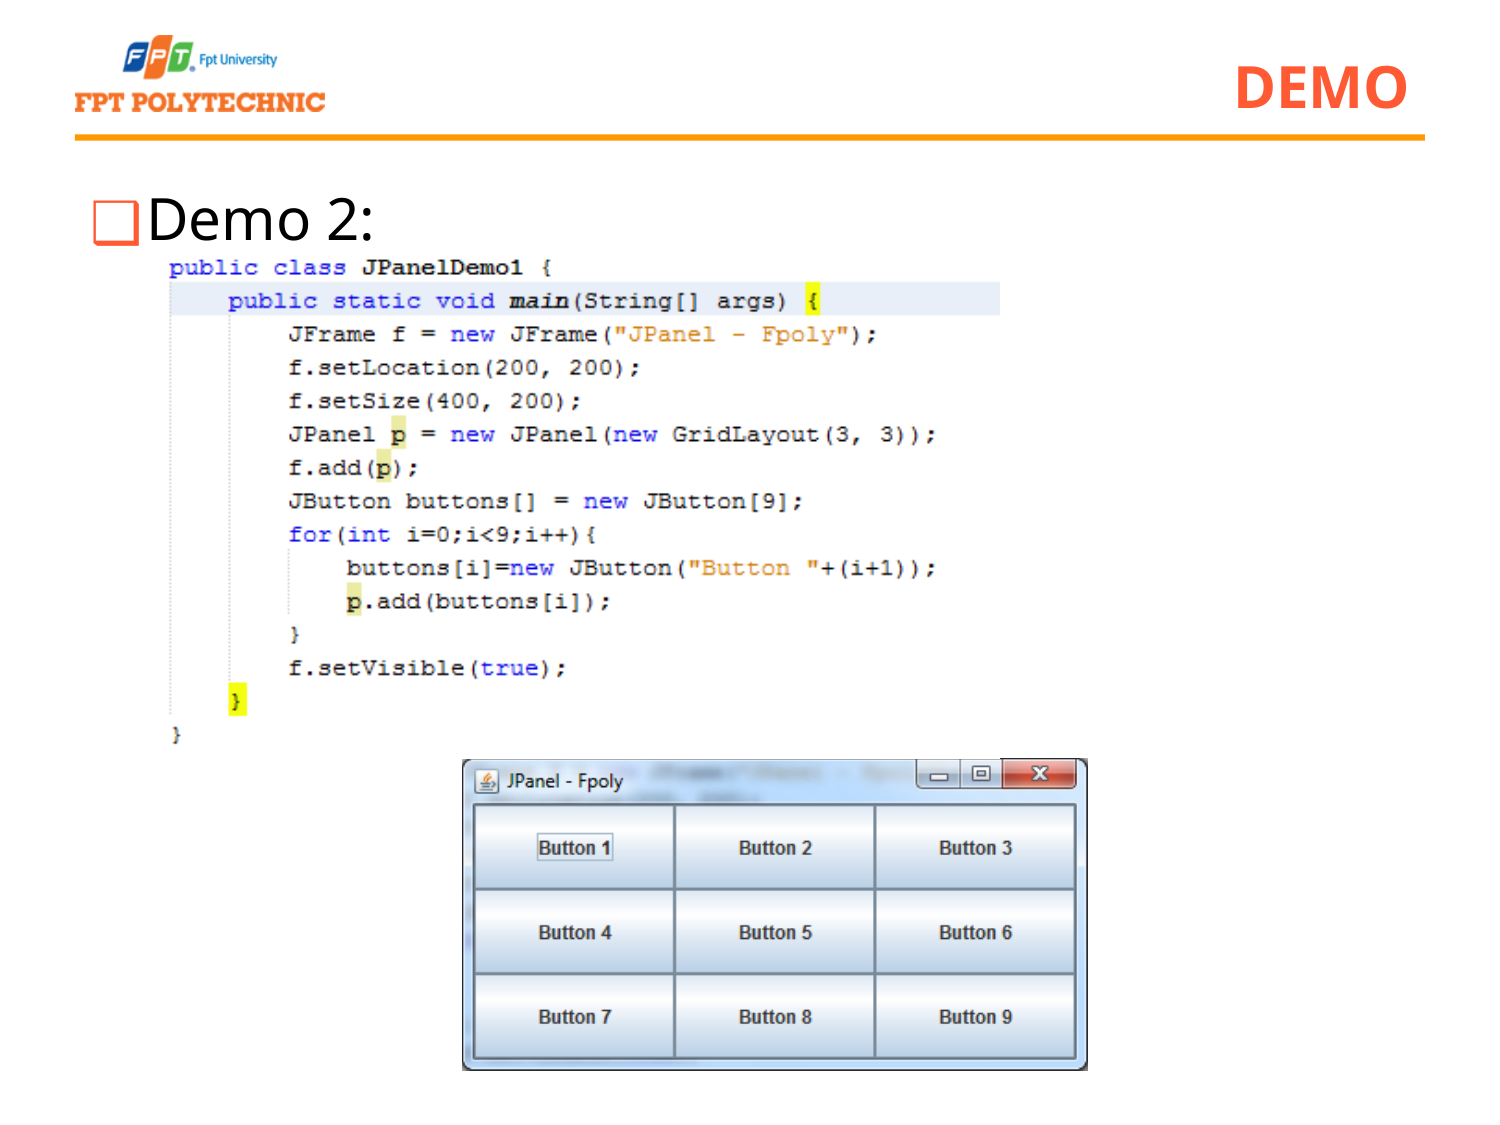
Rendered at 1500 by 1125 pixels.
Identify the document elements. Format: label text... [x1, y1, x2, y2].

list Demo 2: [75, 174, 1425, 1038]
picture [75, 35, 325, 112]
title Demo [337, 45, 1425, 125]
picture [155, 249, 1088, 1071]
